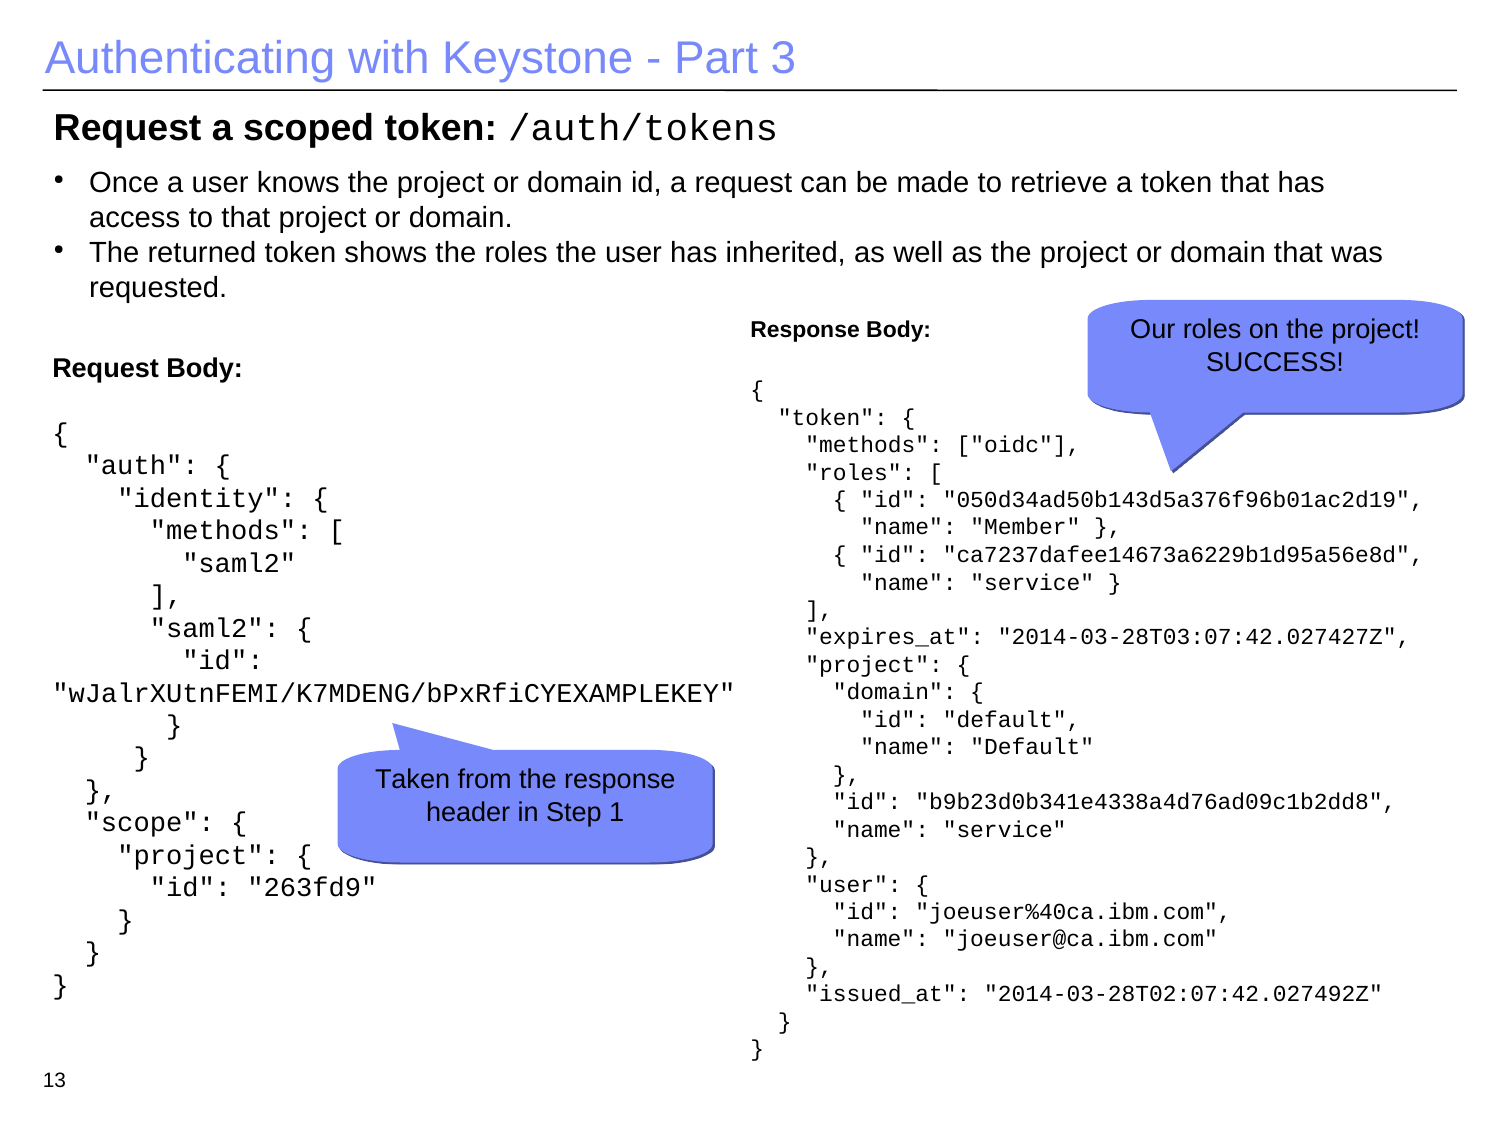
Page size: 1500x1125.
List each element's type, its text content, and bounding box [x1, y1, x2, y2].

text_box Request Body: { "auth": { "identity": { "methods": [ "saml2" ], "saml2": { "id": "wJalrXUtnFEMI/K7MDENG/bPxRfiCYEXAMPLEKEY" } } }, "scope": { "project": { "id": "263fd9" } } } [37, 342, 735, 1008]
text_box Request a scoped token: /auth/tokens [39, 95, 1463, 156]
text_box Taken from the response header in Step 1 [337, 723, 713, 863]
text_box Our roles on the project! SUCCESS! [1087, 299, 1463, 472]
text_box Authenticating with Keystone - Part 3 [29, 26, 1456, 92]
text_box Once a user knows the project or domain id, a request can be made to retrieve a token that has access to that project or domain. The returned token shows the roles the user has inherited, as well as the project or domain that was requested. [38, 155, 1426, 312]
text_box Response Body: { "token": { "methods": ["oidc"], "roles": [ { "id": "050d34ad50b143d5a376f96b01ac2d19", "name": "Member" }, { "id": "ca7237dafee14673a6229b1d95a56e8d", "name": "service" } ], "expires_at": "2014-03-28T03:07:42.027427Z", "project": { "domain": { "id": "default", "name": "Default" }, "id": "b9b23d0b341e4338a4d76ad09c1b2dd8", "name": "service" }, "user": { "id": "joeuser%40ca.ibm.com", "name": "joeuser@ca.ibm.com" }, "issued_at": "2014-03-28T02:07:42.027492Z" } } [735, 307, 1495, 1070]
